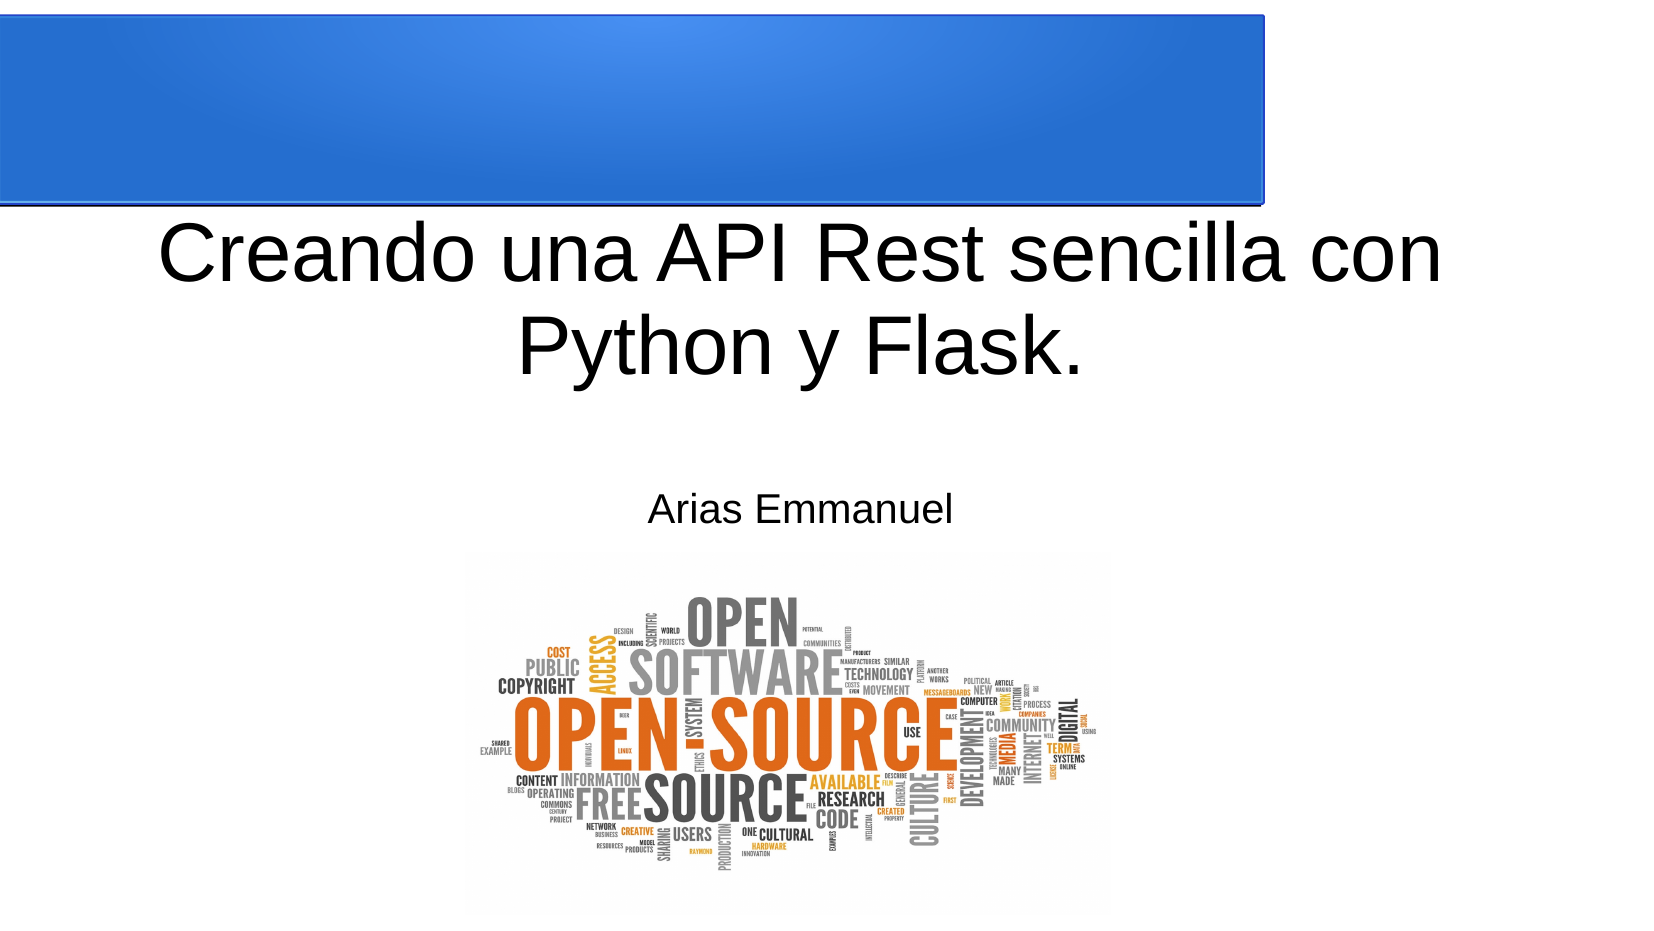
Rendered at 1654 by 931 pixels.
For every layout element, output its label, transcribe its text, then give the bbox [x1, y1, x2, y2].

subtitle Creando una API Rest sencilla con Python y Flask. Arias Emmanuel [56, 206, 1546, 532]
picture [465, 552, 1111, 916]
